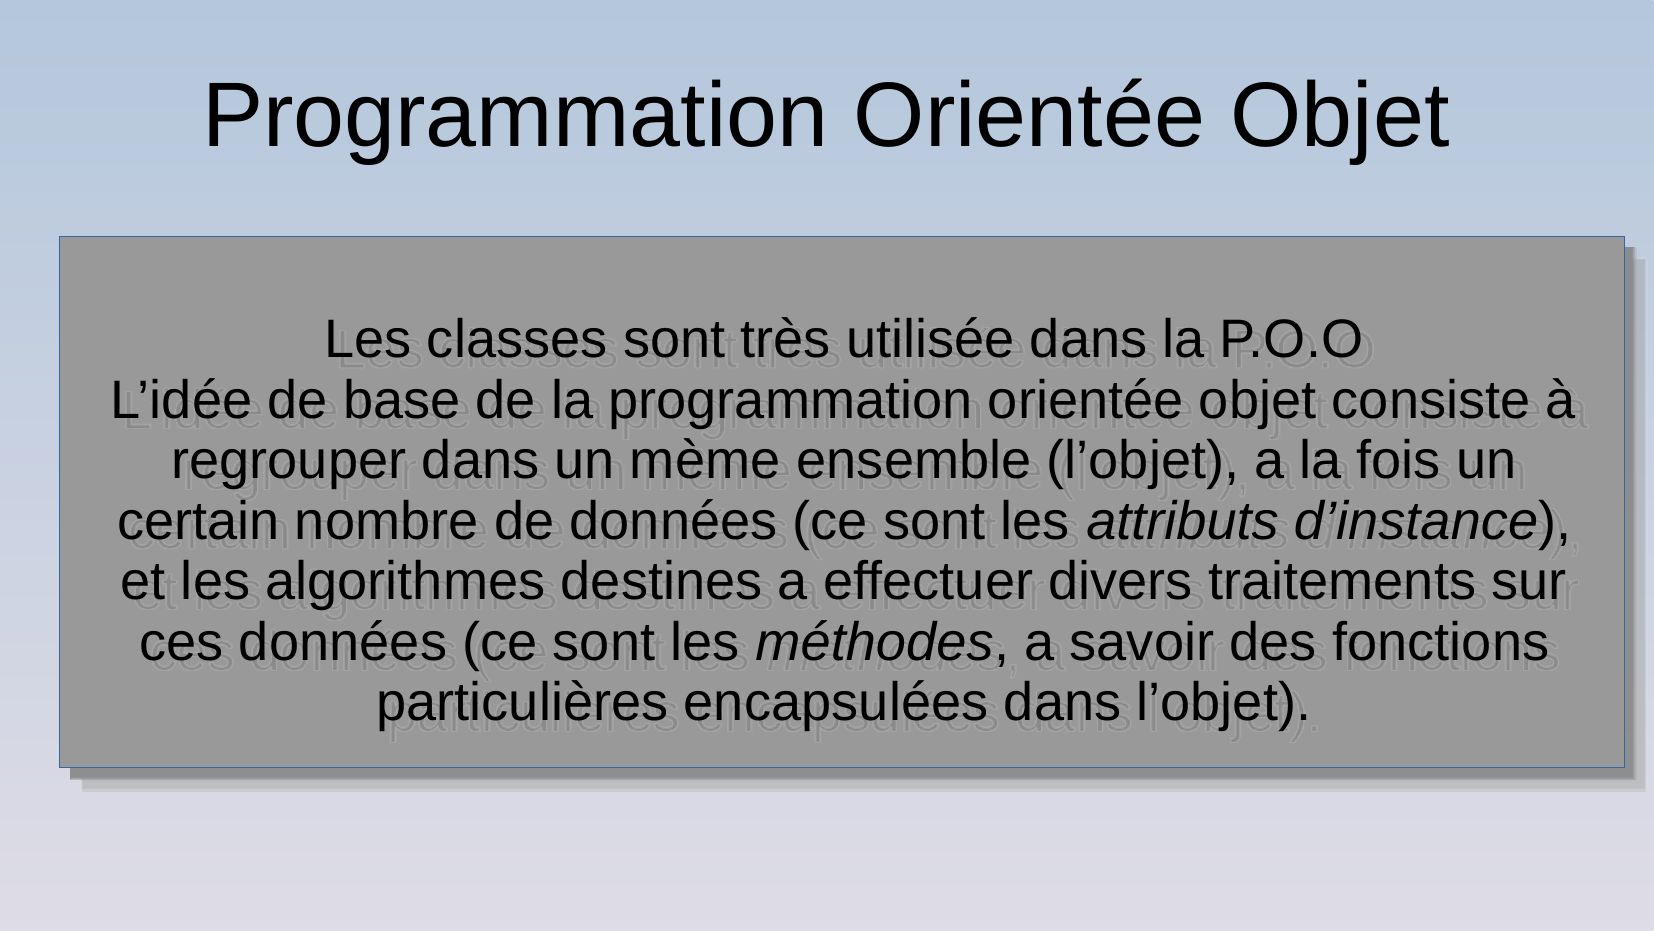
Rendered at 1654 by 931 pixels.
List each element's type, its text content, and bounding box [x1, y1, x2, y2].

text_box Les classes sont très utilisée dans la P.O.O L’idée de base de la programmation orientée objet consiste à regrouper dans un mème ensemble (l’objet), a la fois un certain nombre de données (ce sont les attributs d’instance), et les algorithmes destines a effectuer divers traitements sur ces données (ce sont les méthodes, a savoir des fonctions particulières encapsulées dans l’objet). [88, 301, 1601, 740]
text_box [59, 236, 1625, 768]
title Programmation Orientée Objet [82, 37, 1571, 193]
